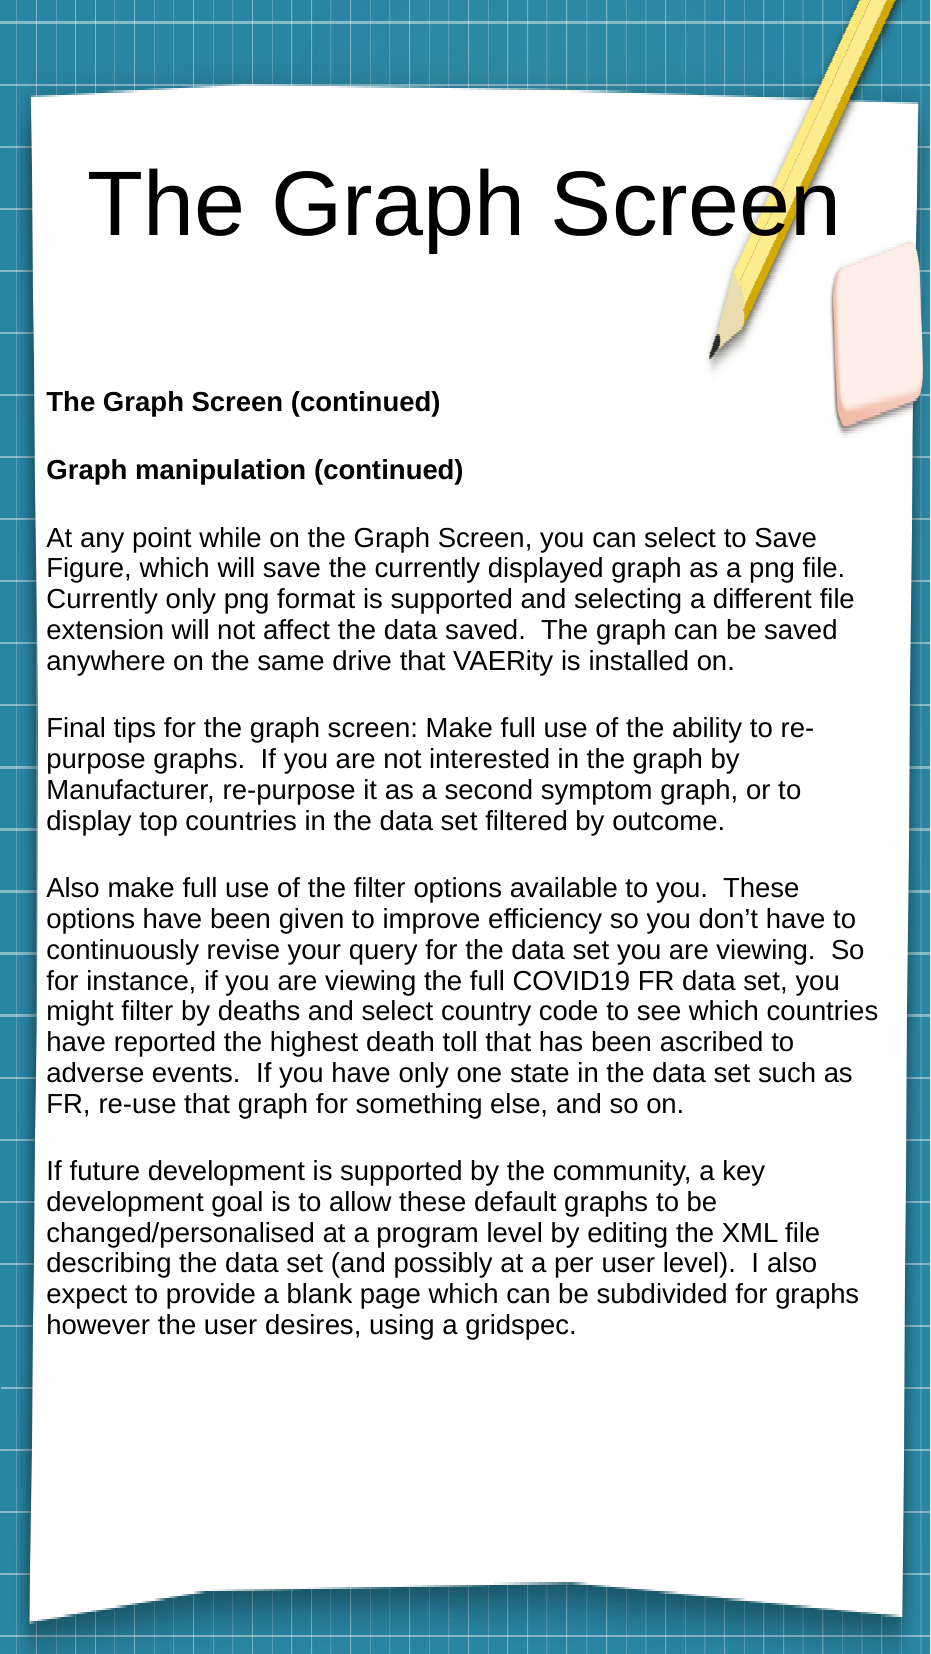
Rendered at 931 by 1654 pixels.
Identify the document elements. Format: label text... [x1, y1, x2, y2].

list The Graph Screen (continued) Graph manipulation (continued) At any point while on the Graph Screen, you can select to Save Figure, which will save the currently displayed graph as a png file. Currently only png format is supported and selecting a different file extension will not affect the data saved. The graph can be saved anywhere on the same drive that VAERity is installed on. Final tips for the graph screen: Make full use of the ability to re-purpose graphs. If you are not interested in the graph by Manufacturer, re-purpose it as a second symptom graph, or to display top countries in the data set filtered by outcome. Also make full use of the filter options available to you. These options have been given to improve efficiency so you don’t have to continuously revise your query for the data set you are viewing. So for instance, if you are viewing the full COVID19 FR data set, you might filter by deaths and select country code to see which countries have reported the highest death toll that has been ascribed to adverse events. If you have only one state in the data set such as FR, re-use that graph for something else, and so on. If future development is supported by the community, a key development goal is to allow these default graphs to be changed/personalised at a program level by editing the XML file describing the data set (and possibly at a per user level). I also expect to provide a blank page which can be subdivided for graphs however the user desires, using a gridspec. [46, 386, 884, 1346]
picture [0, 0, 931, 1654]
title The Graph Screen [46, 65, 884, 342]
